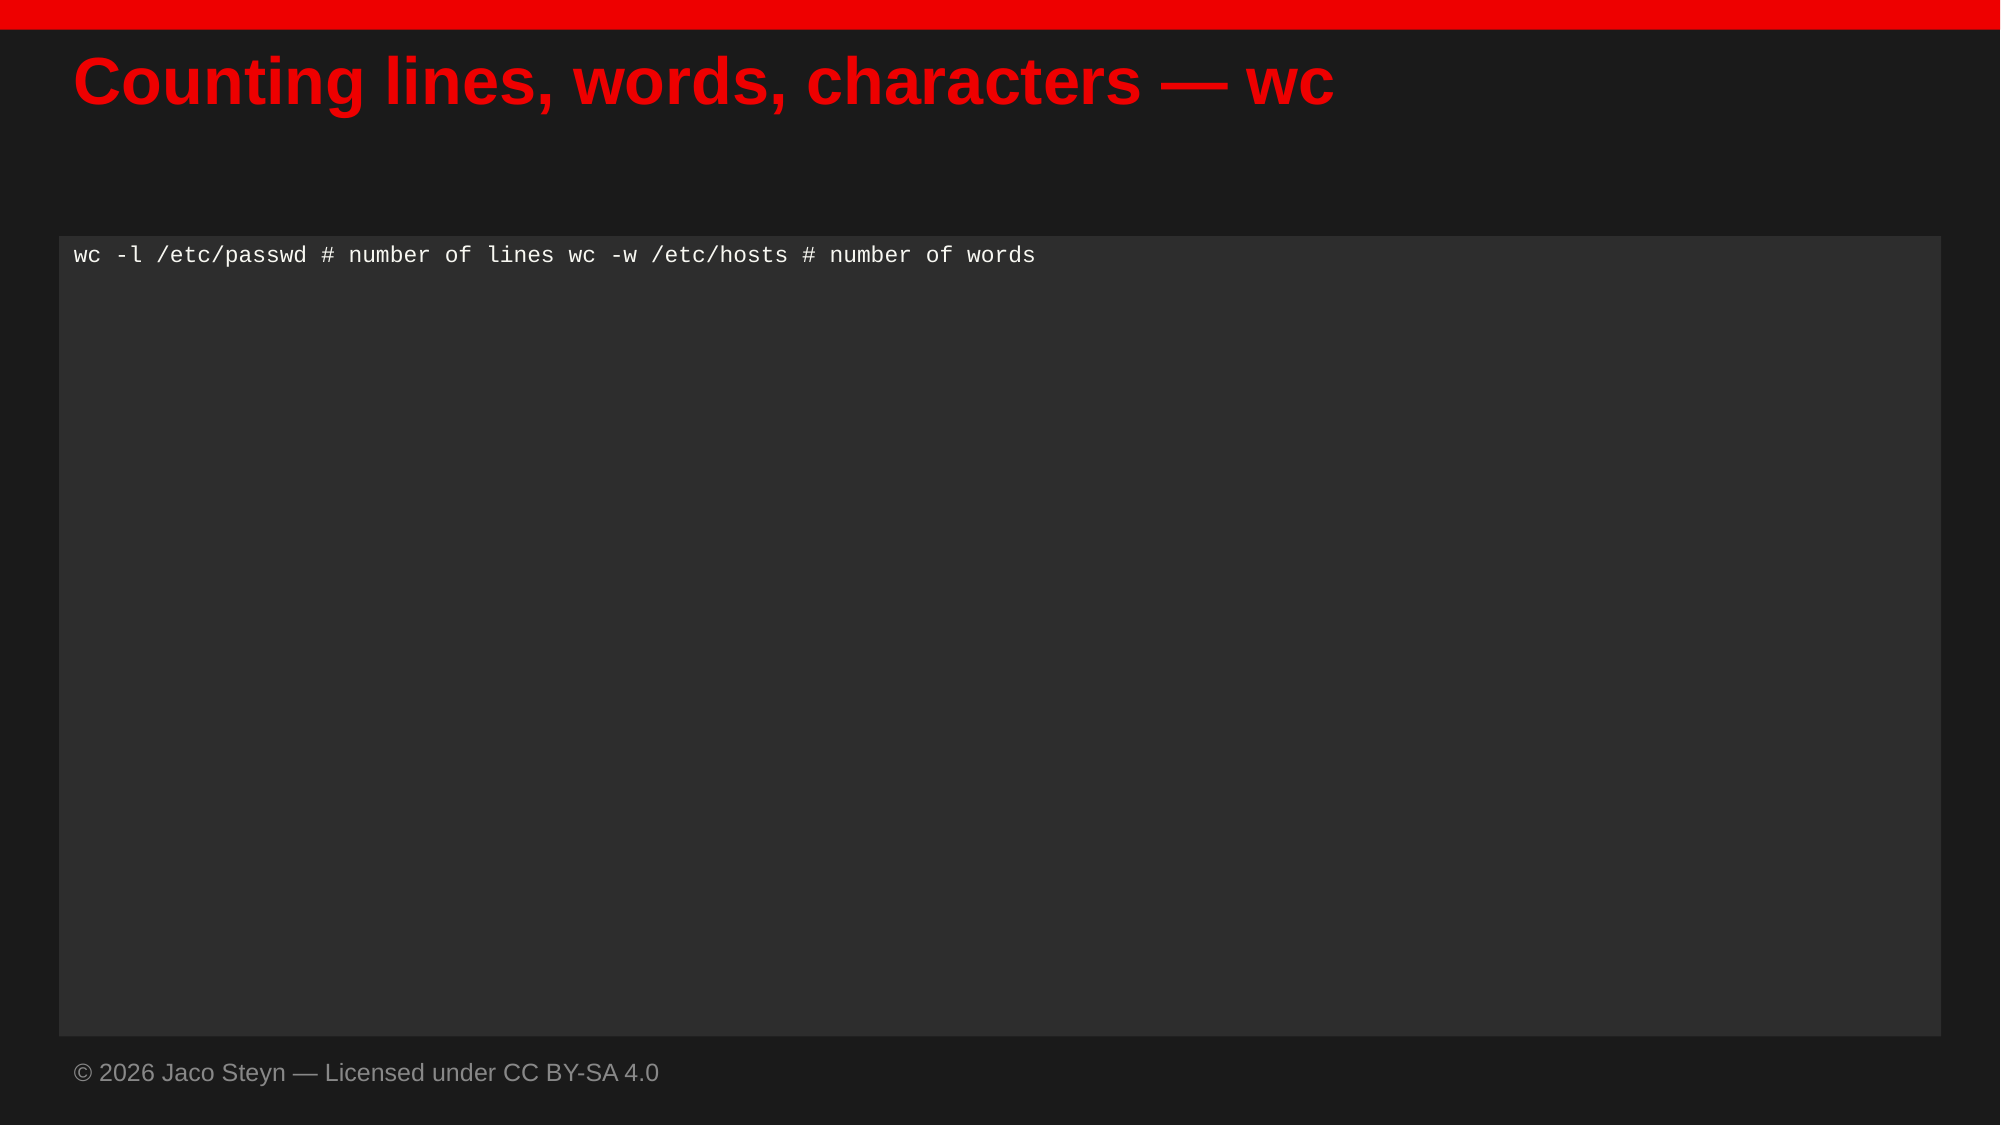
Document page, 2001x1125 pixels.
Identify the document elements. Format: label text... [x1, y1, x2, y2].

text_box [0, 0, 2001, 30]
text_box wc -l /etc/passwd # number of lines wc -w /etc/hosts # number of words [59, 236, 1942, 1037]
text_box © 2026 Jaco Steyn — Licensed under CC BY-SA 4.0 [59, 1051, 1942, 1093]
text_box Counting lines, words, characters — wc [59, 36, 1942, 208]
